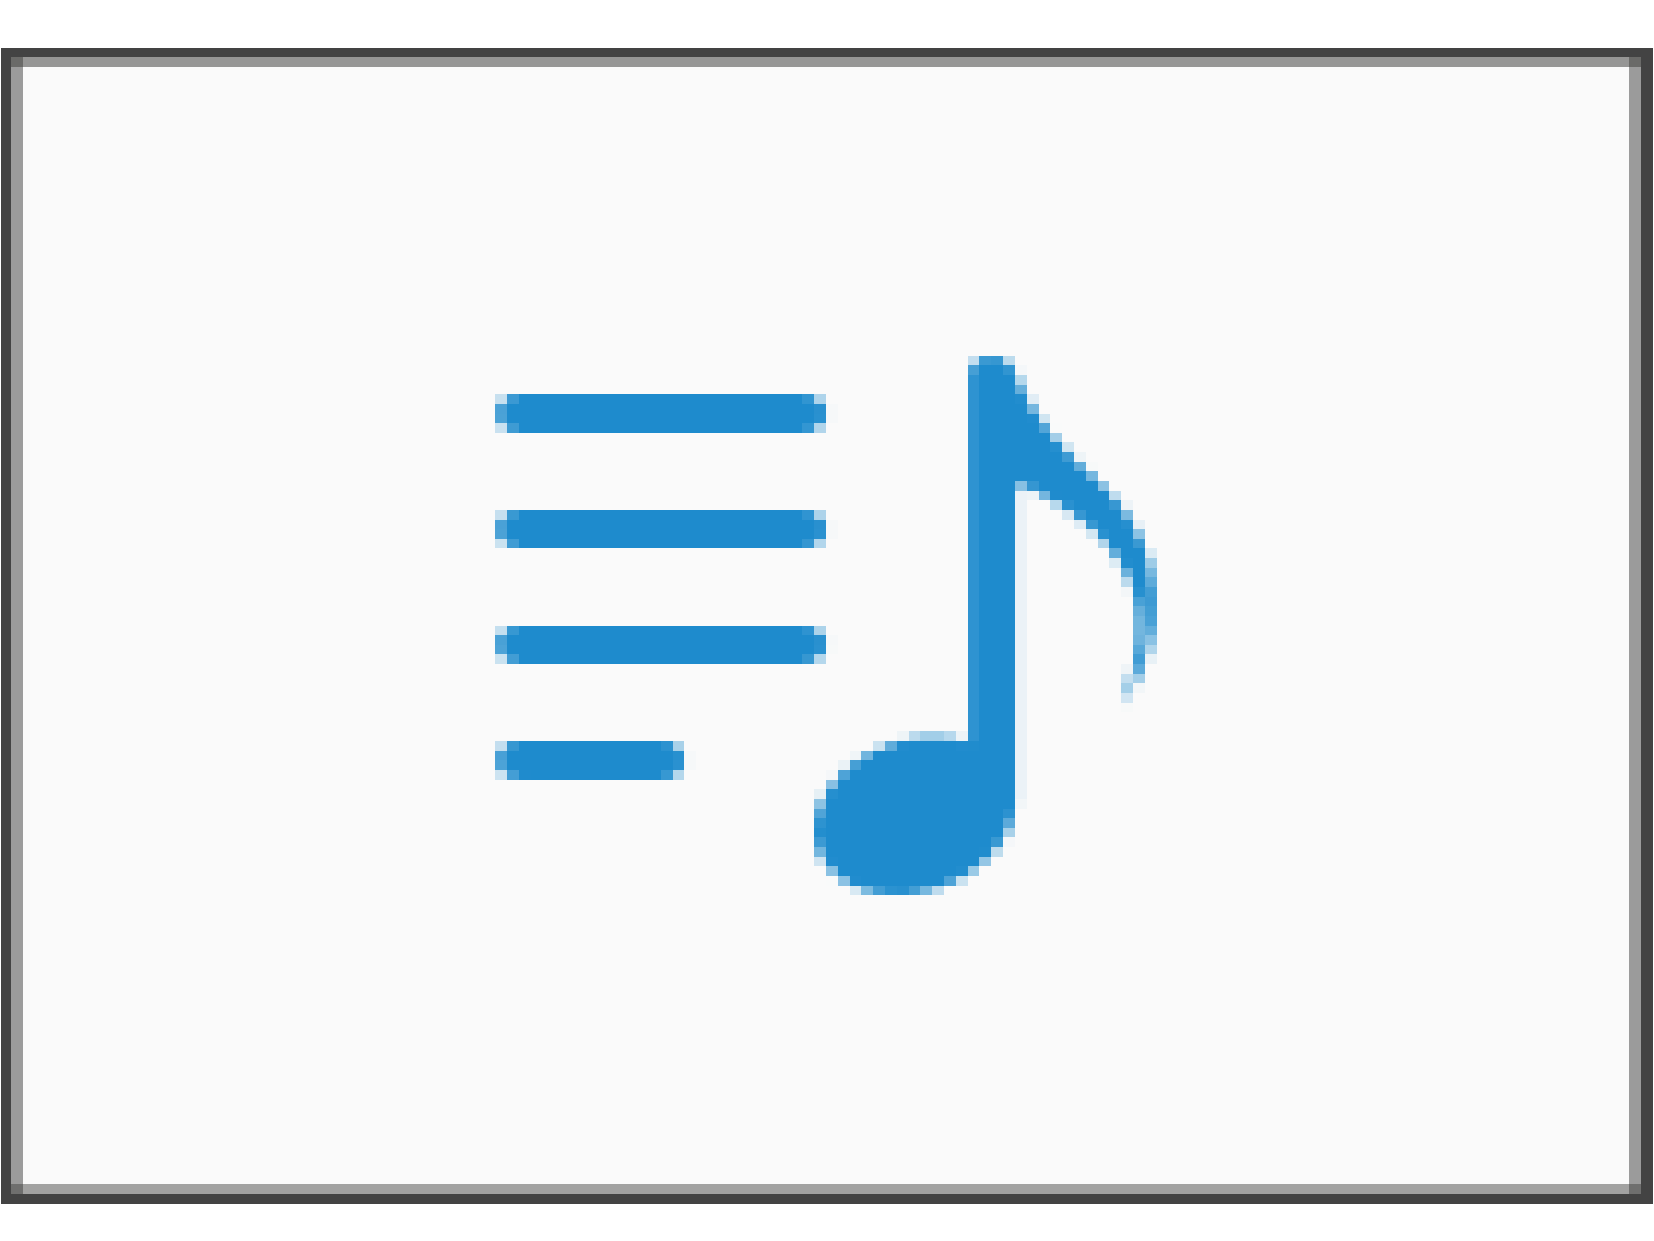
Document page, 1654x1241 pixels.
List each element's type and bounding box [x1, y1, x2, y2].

text_box [0, 47, 1654, 1205]
